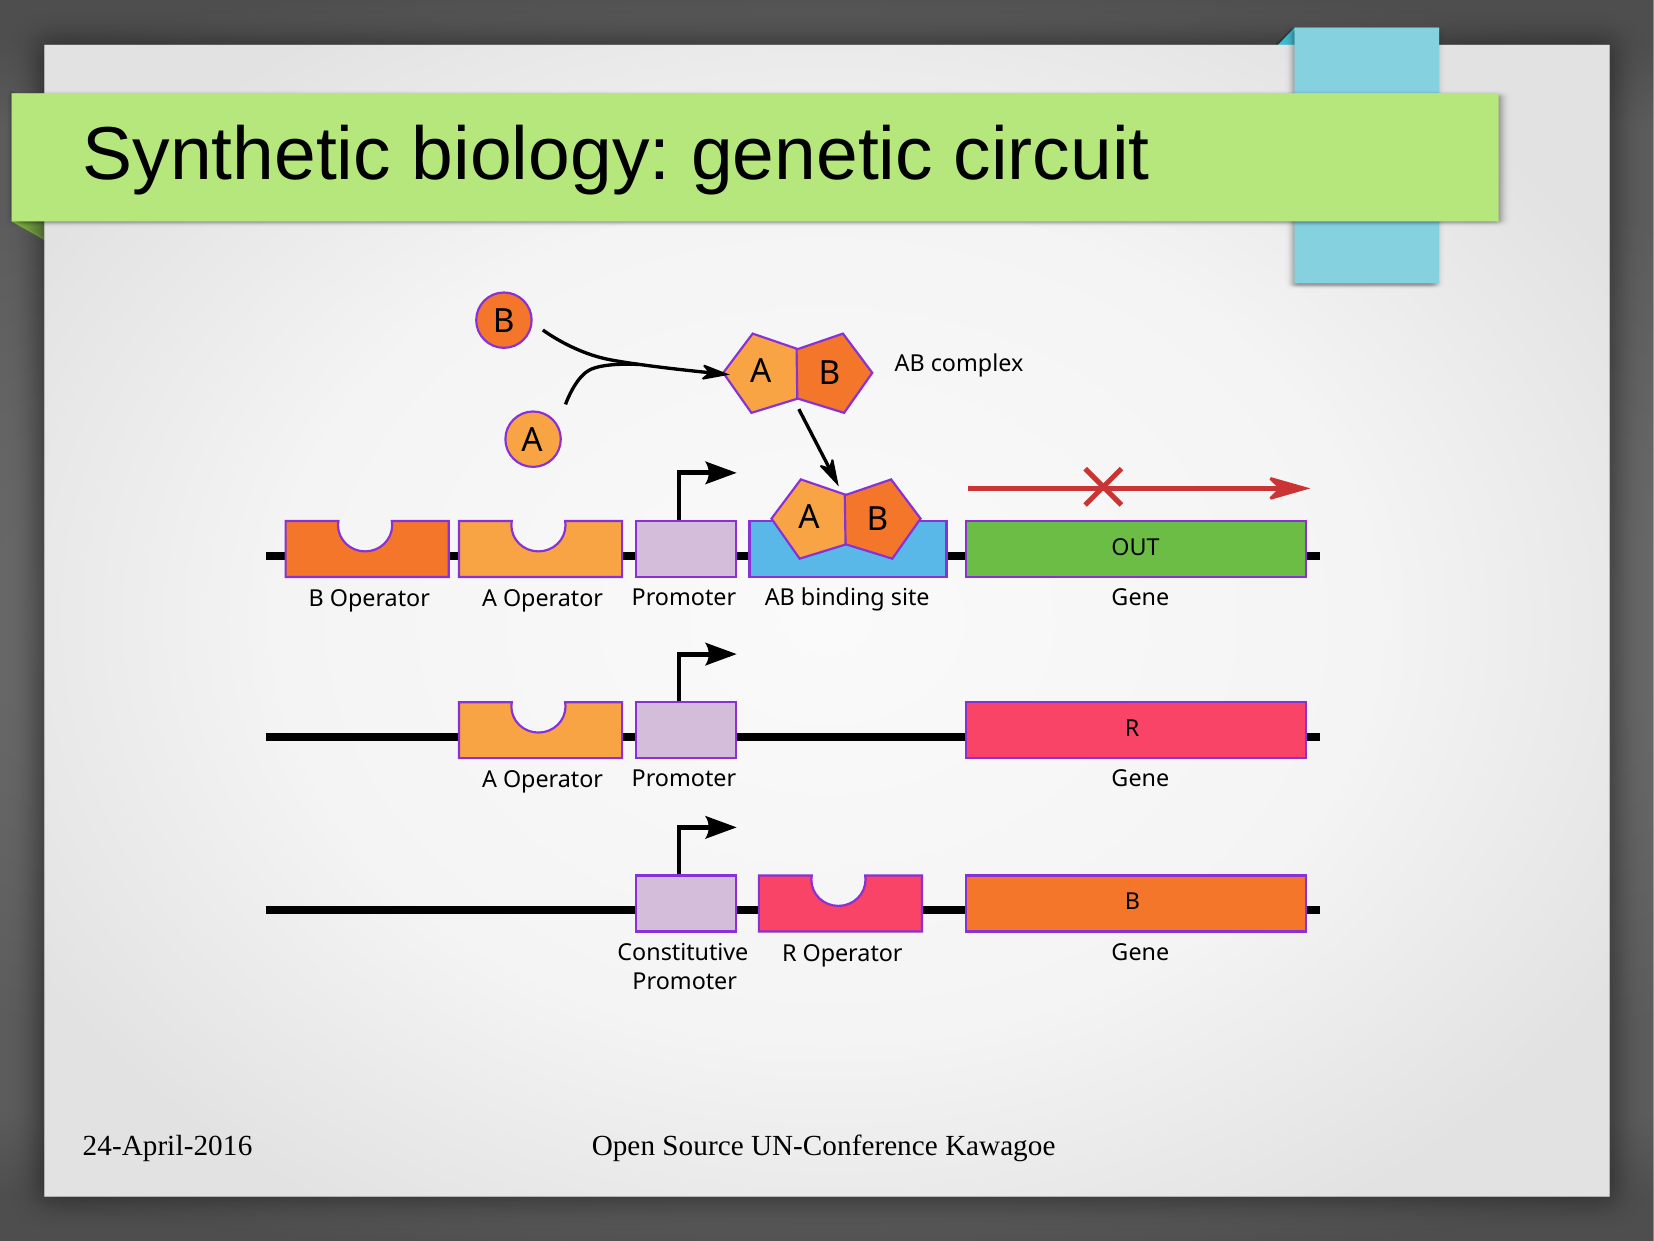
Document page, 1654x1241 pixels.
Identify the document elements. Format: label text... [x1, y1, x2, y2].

title Synthetic biology: genetic circuit [82, 94, 1264, 213]
picture [0, 0, 1654, 1241]
